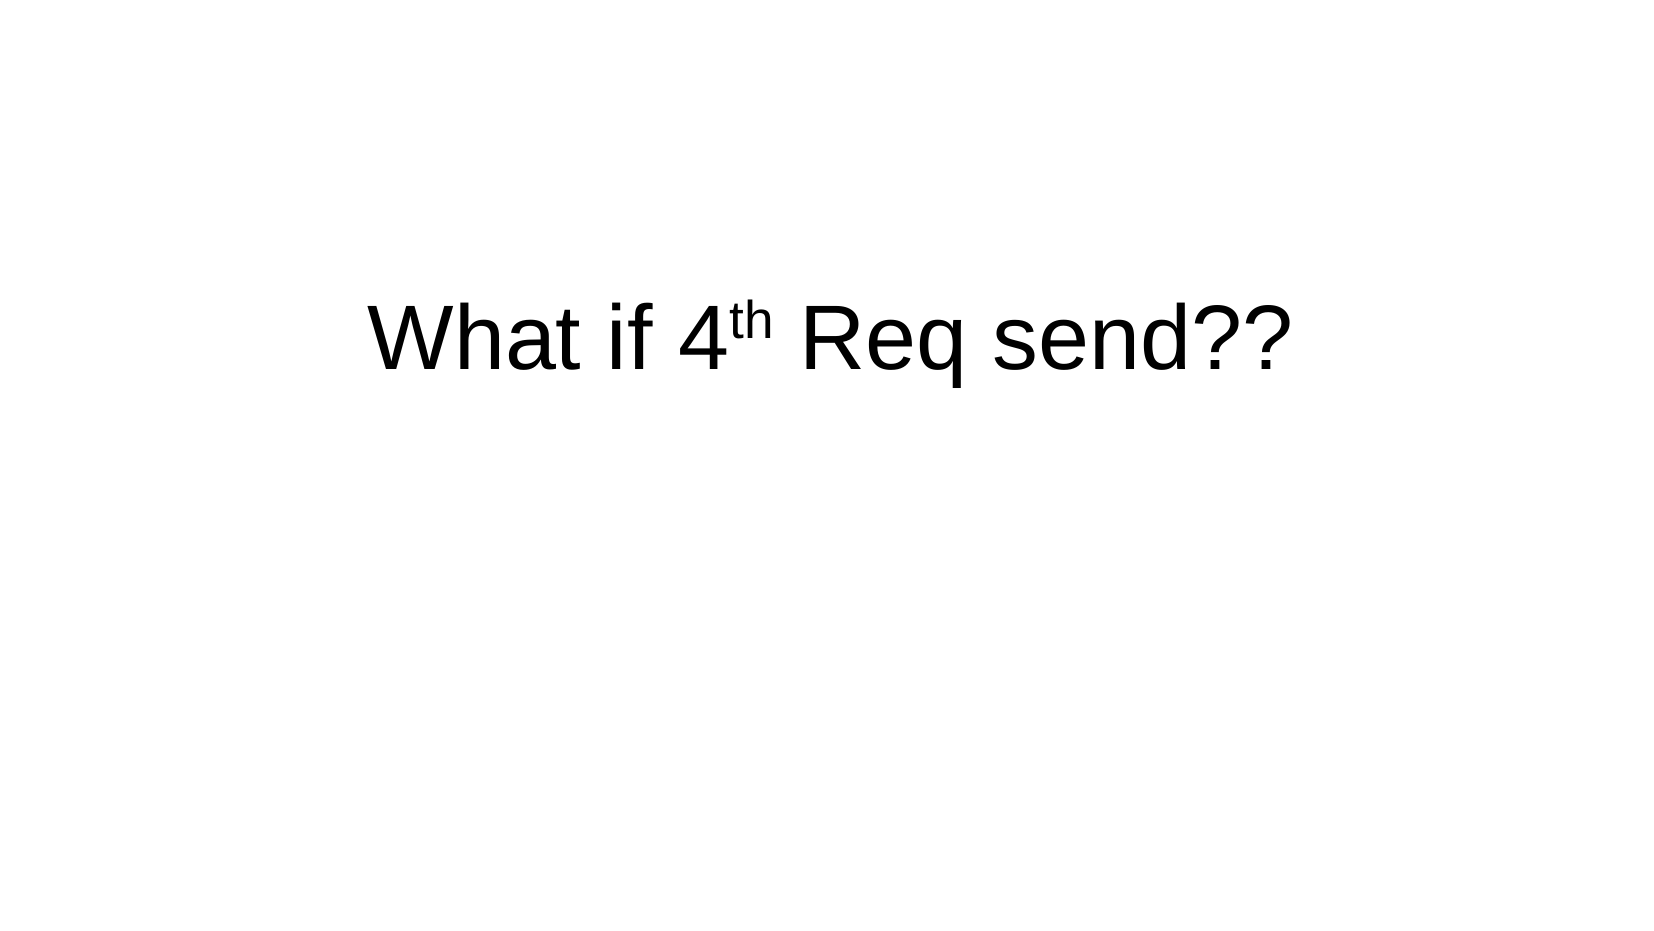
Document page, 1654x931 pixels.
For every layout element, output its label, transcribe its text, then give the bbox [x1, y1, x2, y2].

title What if 4th Req send?? [86, 112, 1576, 563]
